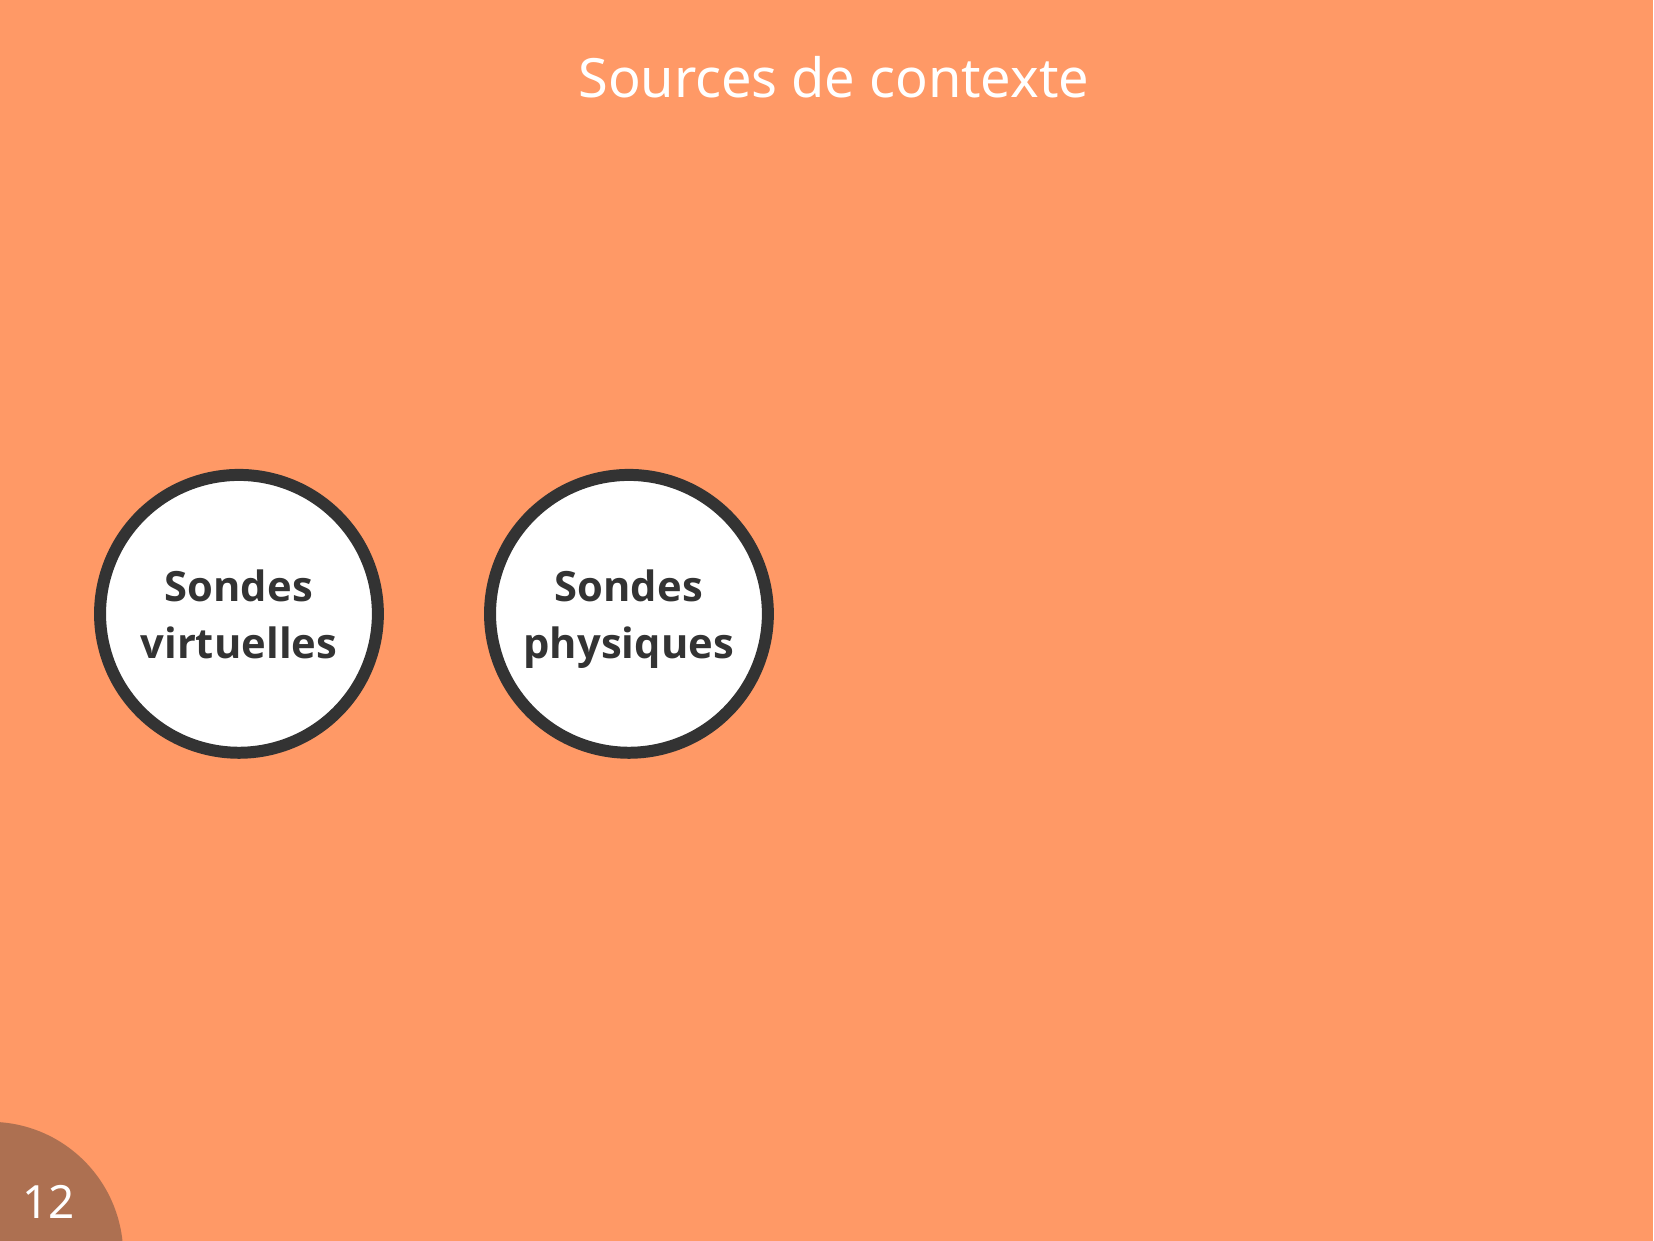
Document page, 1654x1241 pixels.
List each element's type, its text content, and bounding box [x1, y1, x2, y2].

text_box Ontologies du système de gestion de configuration [485, 469, 773, 758]
text_box Ontologies du système de gestion de configuration [95, 469, 383, 758]
text_box Sondes physiques [490, 474, 768, 753]
text_box Sondes virtuelles [100, 474, 378, 753]
text_box Sources de contexte [49, 3, 1619, 151]
